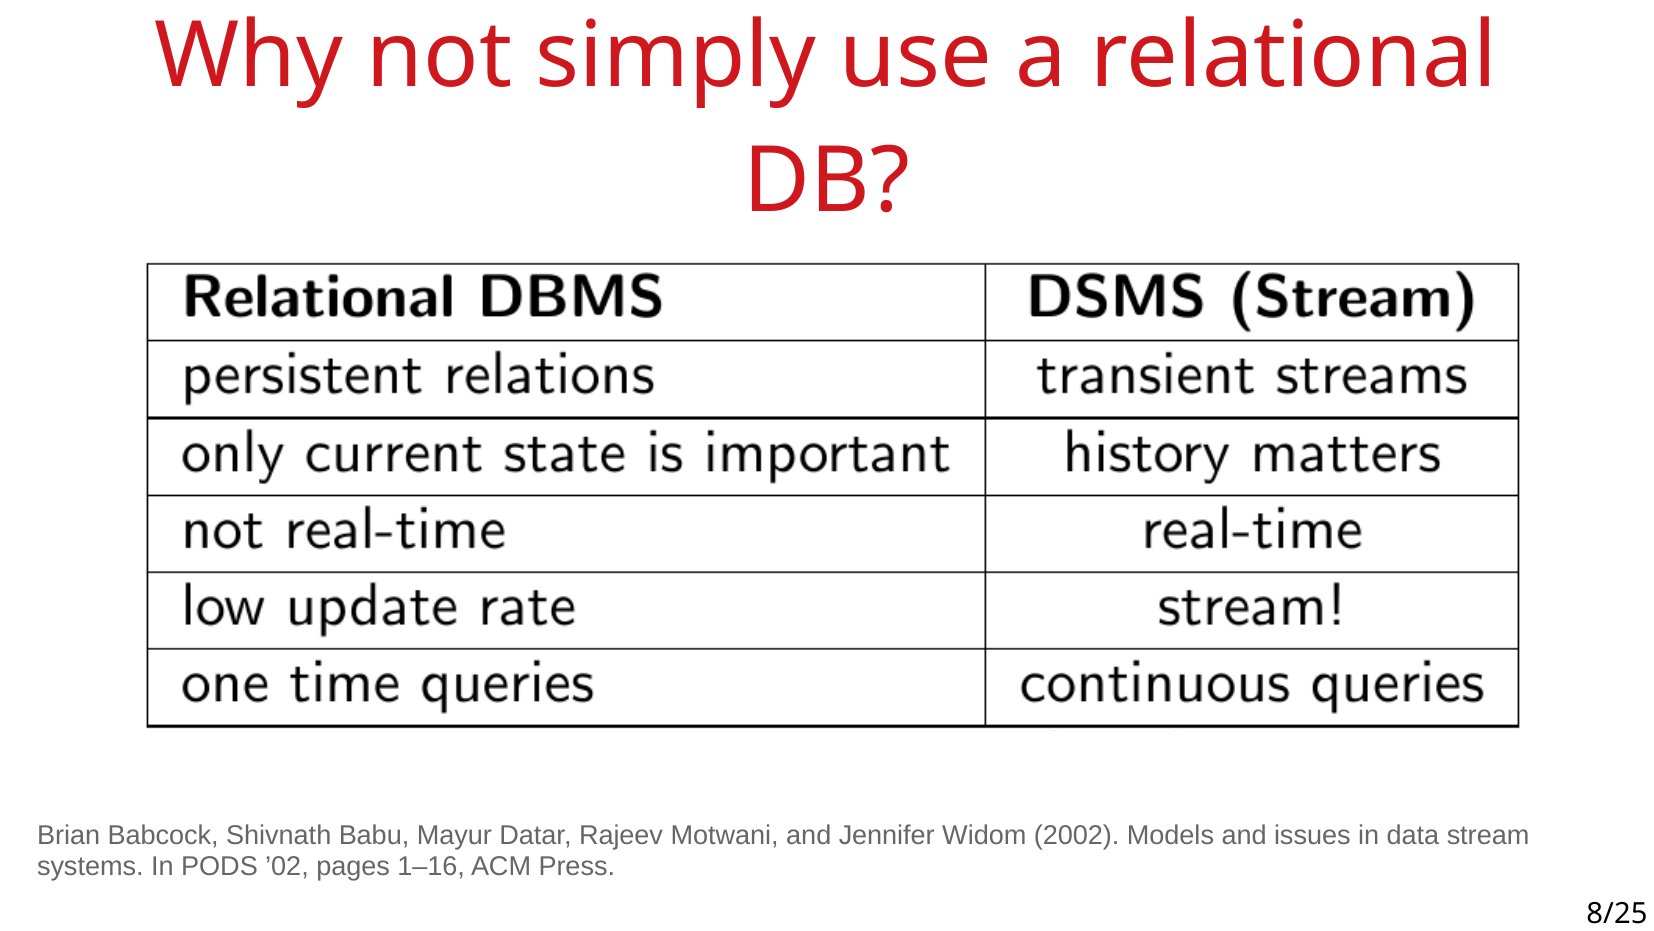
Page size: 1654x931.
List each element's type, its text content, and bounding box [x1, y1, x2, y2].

picture [136, 255, 1532, 731]
text_box Brian Babcock, Shivnath Babu, Mayur Datar, Rajeev Motwani, and Jennifer Widom (2002). Models and issues in data stream systems. In PODS ’02, pages 1–16, ACM Press. [22, 812, 1632, 893]
title Why not simply use a relational DB? [82, 1, 1571, 226]
